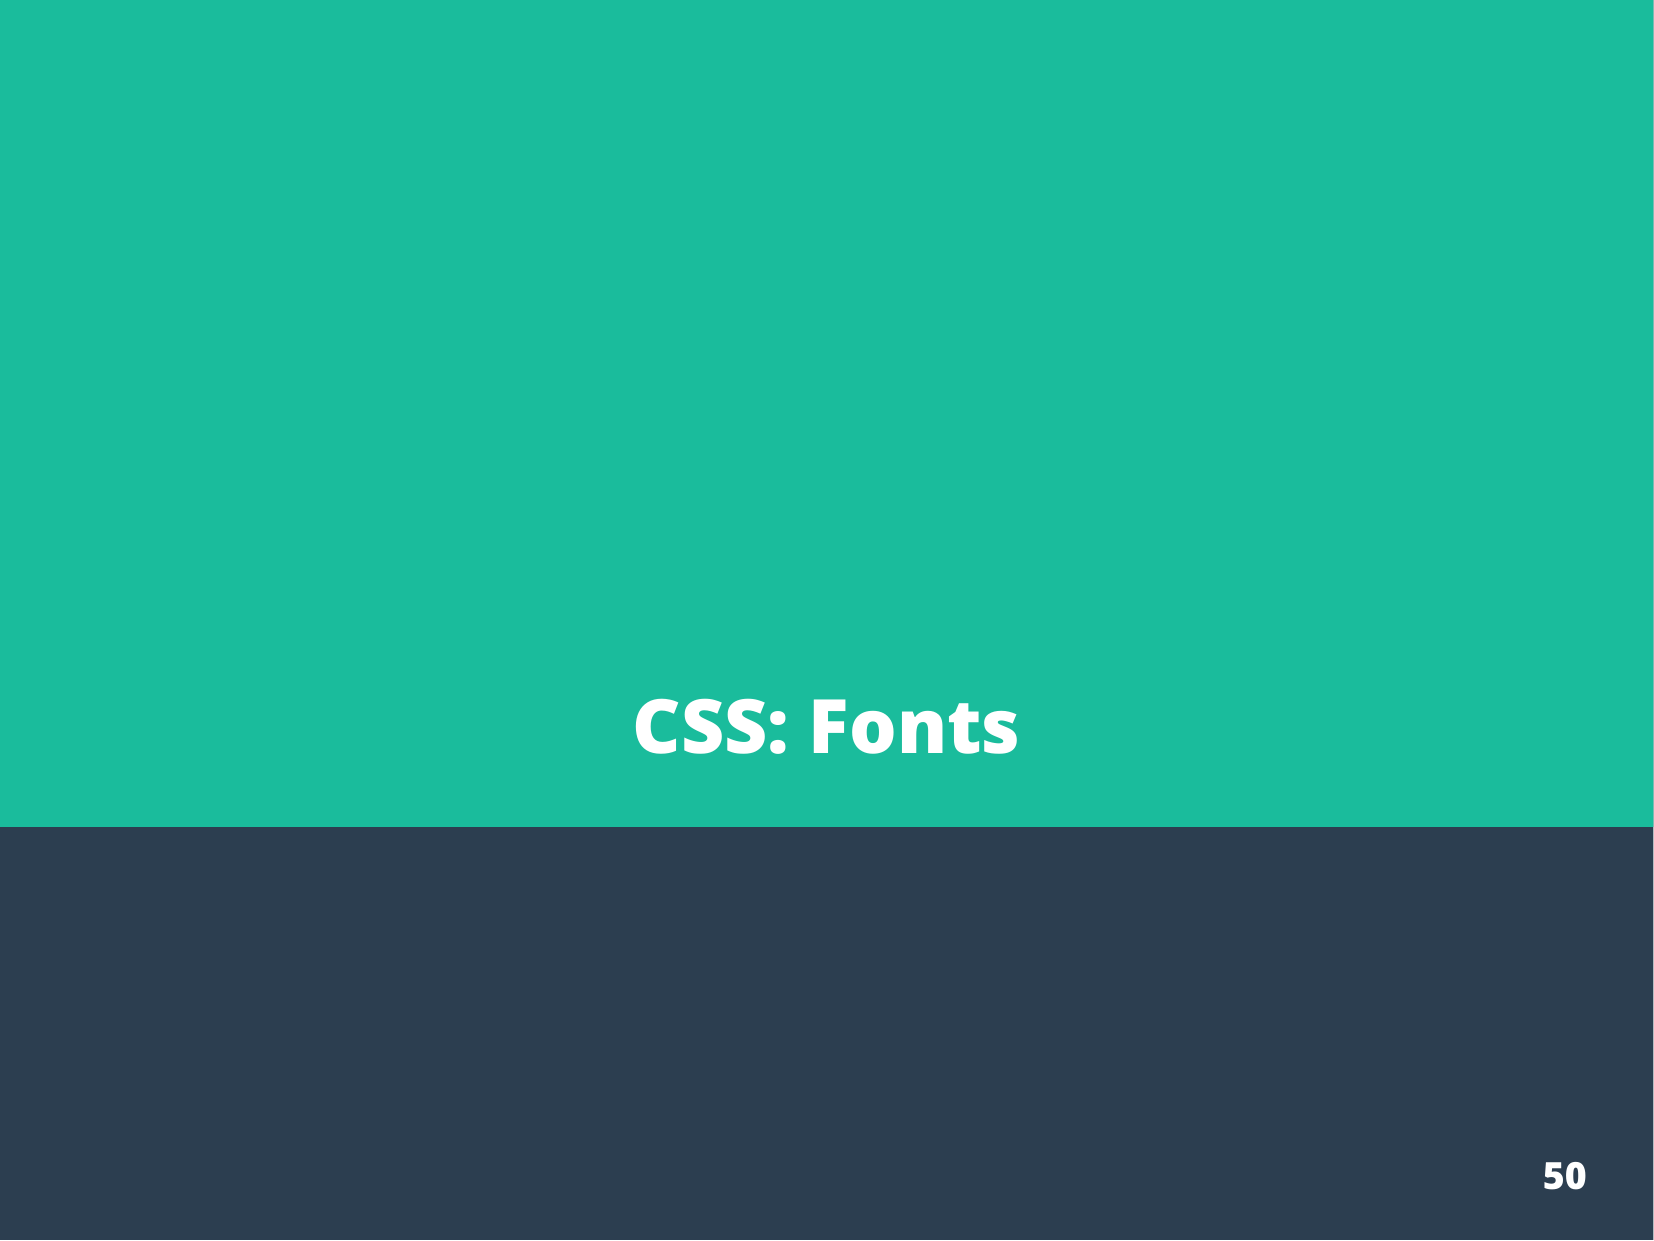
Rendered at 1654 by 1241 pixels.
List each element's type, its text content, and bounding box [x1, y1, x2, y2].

title CSS: Fonts [59, 620, 1595, 778]
